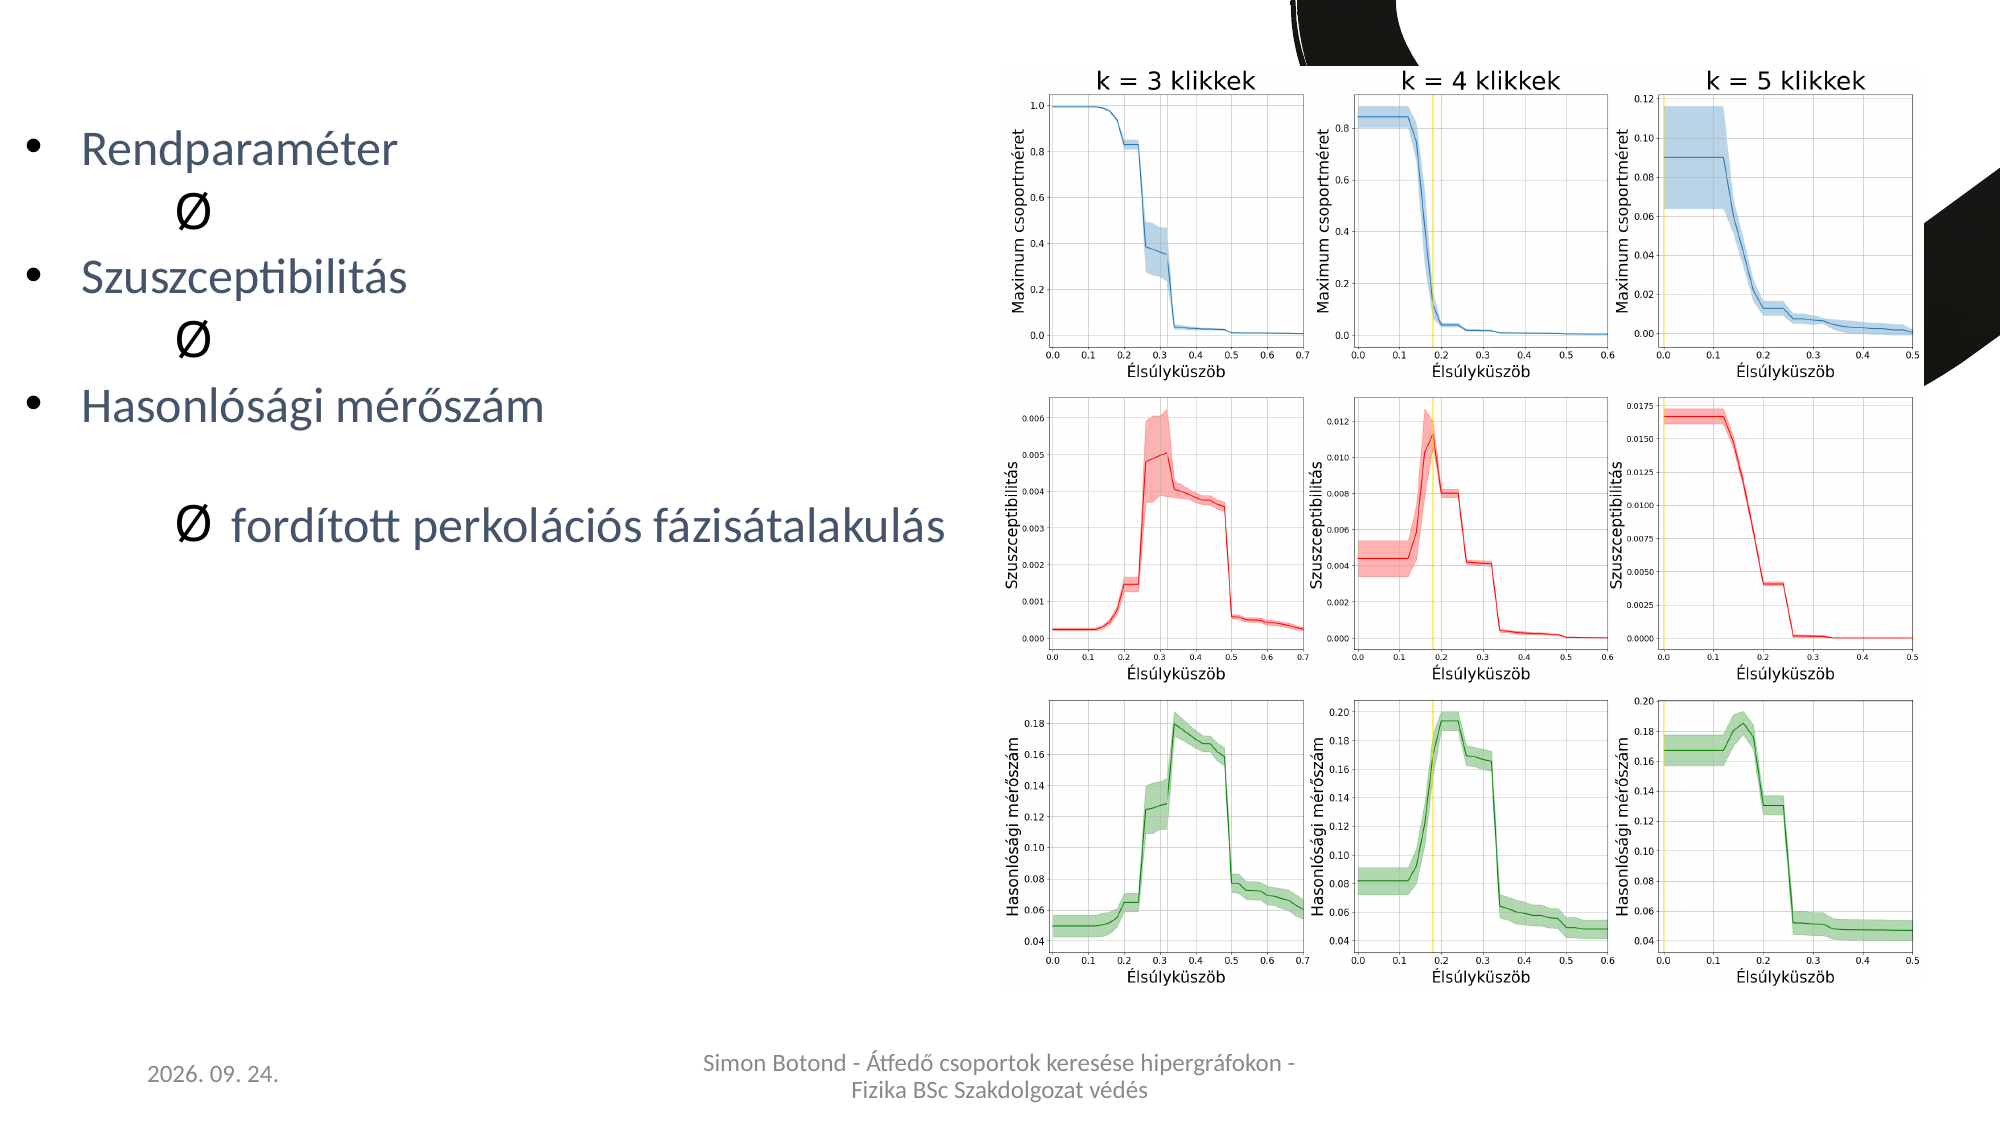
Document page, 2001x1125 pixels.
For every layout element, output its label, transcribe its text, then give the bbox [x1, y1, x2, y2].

text_box Simon Botond - Átfedő csoportok keresése hipergráfokon - Fizika BSc Szakdolgozat védés [662, 1042, 1338, 1103]
text_box 2023. 06. 25. [131, 1042, 582, 1103]
text_box Rendparaméter Szuszceptibilitás Hasonlósági mérőszám fordított perkolációs fázisátalakulás [9, 108, 1000, 574]
picture [999, 66, 1924, 990]
text_box [0, 0, 2000, 1125]
